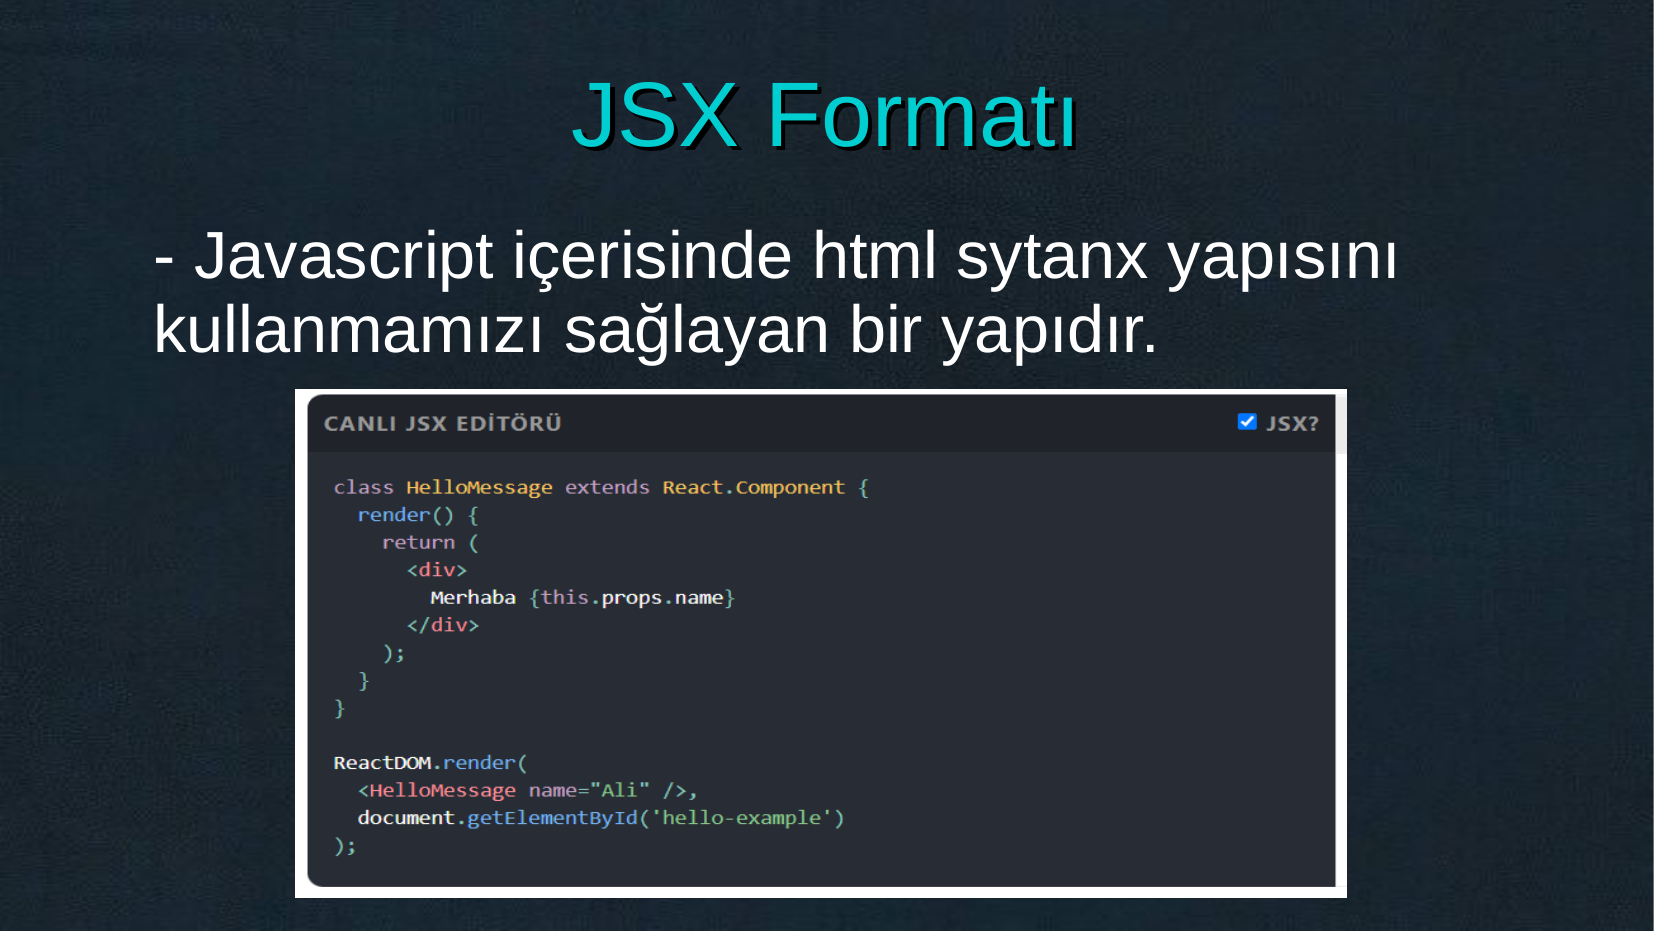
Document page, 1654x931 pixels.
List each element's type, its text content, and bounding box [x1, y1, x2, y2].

list - Javascript içerisinde html sytanx yapısını kullanmamızı sağlayan bir yapıdır. [82, 217, 1571, 758]
title JSX Formatı [82, 37, 1571, 193]
picture [0, 0, 1654, 931]
